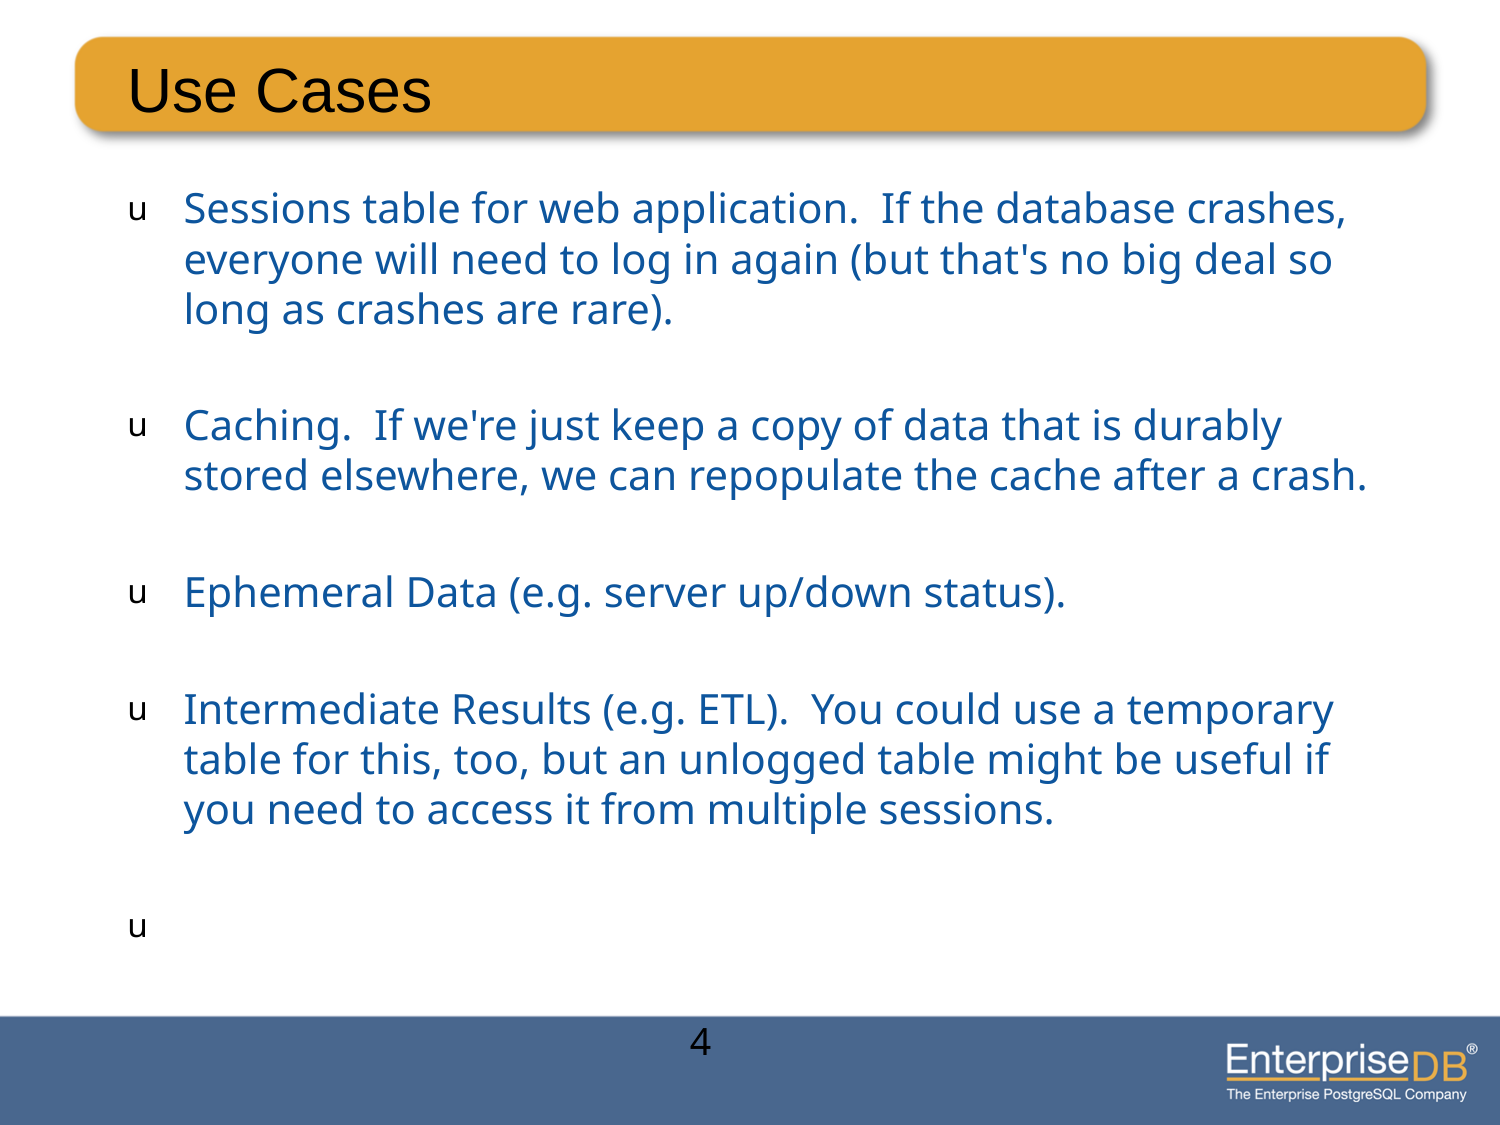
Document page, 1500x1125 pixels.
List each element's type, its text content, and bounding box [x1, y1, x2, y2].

picture [0, 0, 1500, 1125]
list Sessions table for web application. If the database crashes, everyone will need to log in again (but that's no big deal so long as crashes are rare). Caching. If we're just keep a copy of data that is durably stored elsewhere, we can repopulate the cache after a crash. Ephemeral Data (e.g. server up/down status). Intermediate Results (e.g. ETL). You could use a temporary table for this, too, but an unlogged table might be useful if you need to access it from multiple sessions. [112, 174, 1388, 963]
slide_number <number> [675, 1010, 825, 1125]
title Use Cases [112, 37, 1388, 138]
